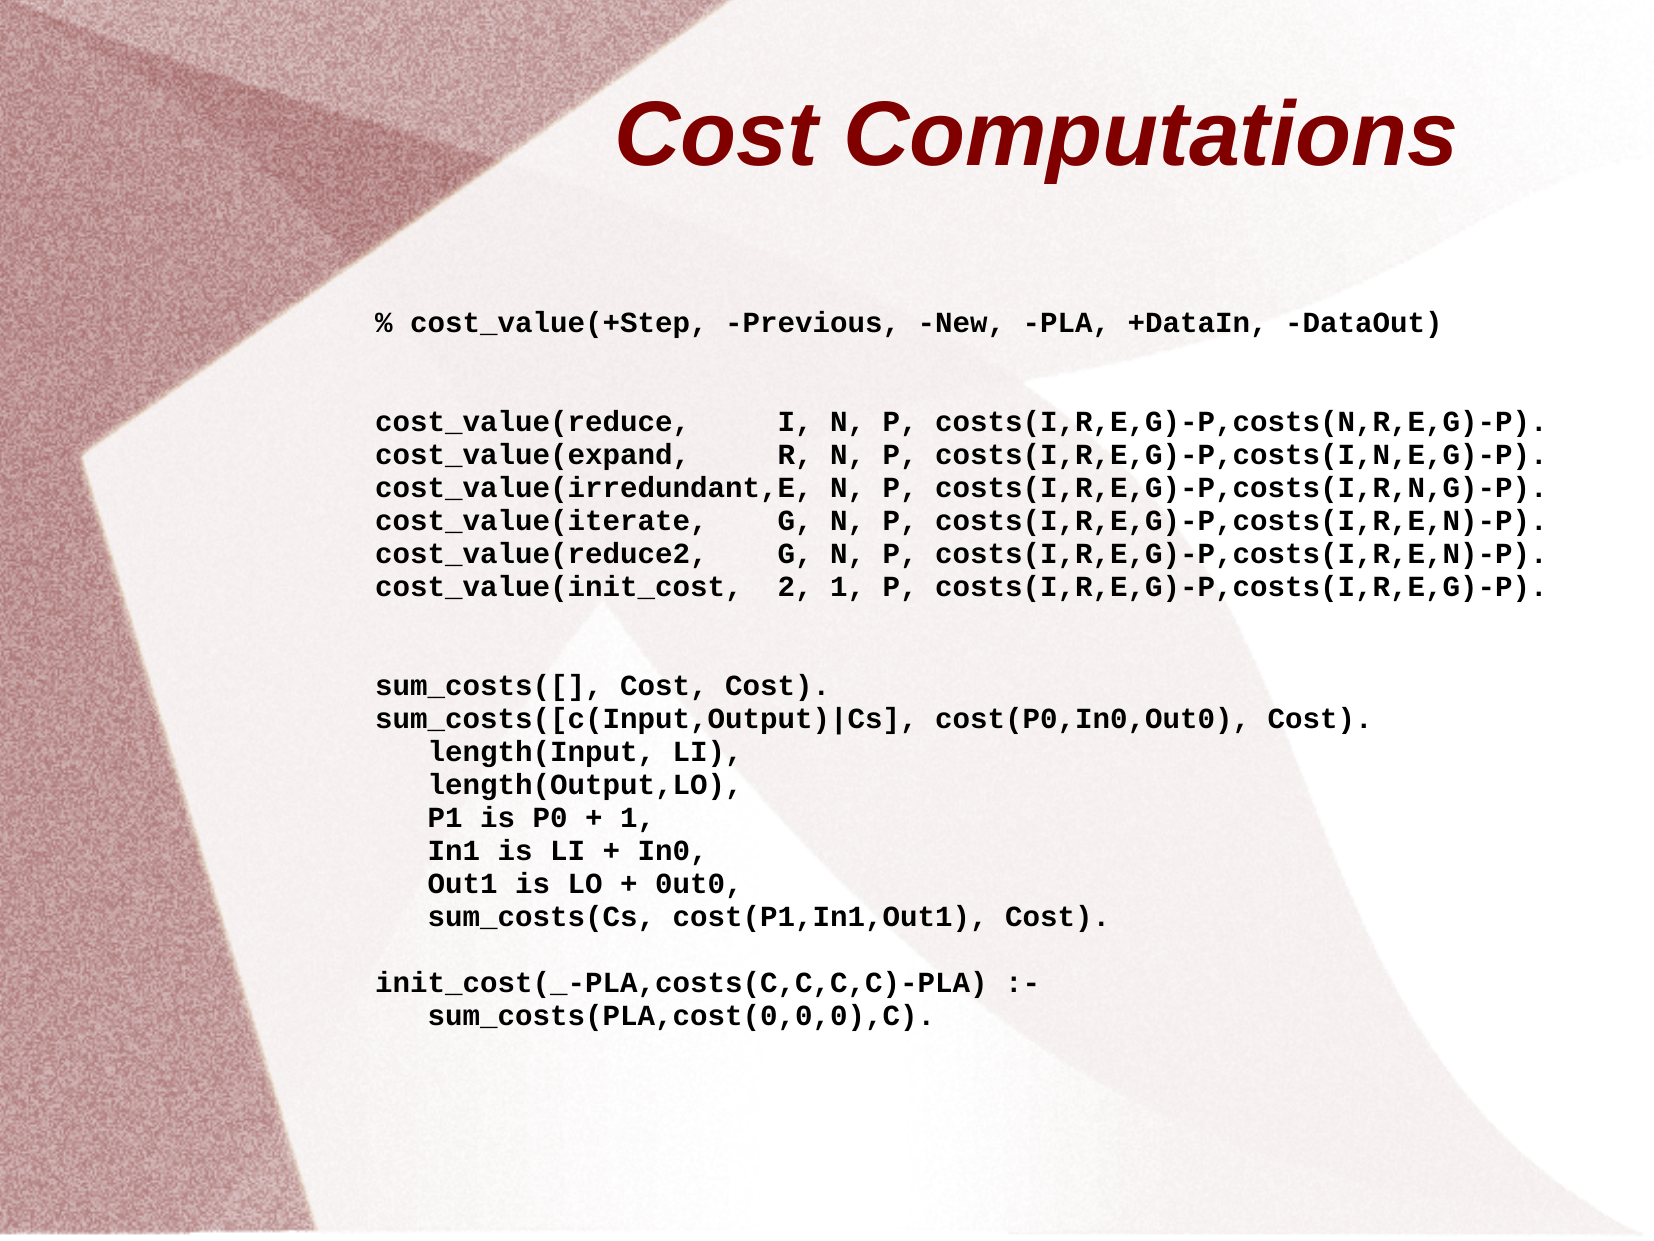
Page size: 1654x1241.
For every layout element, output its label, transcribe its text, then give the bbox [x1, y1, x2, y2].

picture [0, 0, 1654, 1241]
title Cost Computations [450, 37, 1460, 230]
subtitle % cost_value(+Step, -Previous, -New, -PLA, +DataIn, -DataOut) cost_value(reduce, I, N, P, costs(I,R,E,G)-P,costs(N,R,E,G)-P). cost_value(expand, R, N, P, costs(I,R,E,G)-P,costs(I,N,E,G)-P). cost_value(irredundant,E, N, P, costs(I,R,E,G)-P,costs(I,R,N,G)-P). cost_value(iterate, G, N, P, costs(I,R,E,G)-P,costs(I,R,E,N)-P). cost_value(reduce2, G, N, P, costs(I,R,E,G)-P,costs(I,R,E,N)-P). cost_value(init_cost, 2, 1, P, costs(I,R,E,G)-P,costs(I,R,E,G)-P). sum_costs([], Cost, Cost). sum_costs([c(Input,Output)|Cs], cost(P0,In0,Out0), Cost). length(Input, LI), length(Output,LO), P1 is P0 + 1, In1 is LI + In0, Out1 is LO + 0ut0, sum_costs(Cs, cost(P1,In1,Out1), Cost). init_cost(_-PLA,costs(C,C,C,C)-PLA) :- sum_costs(PLA,cost(0,0,0),C). [375, 262, 1651, 1051]
